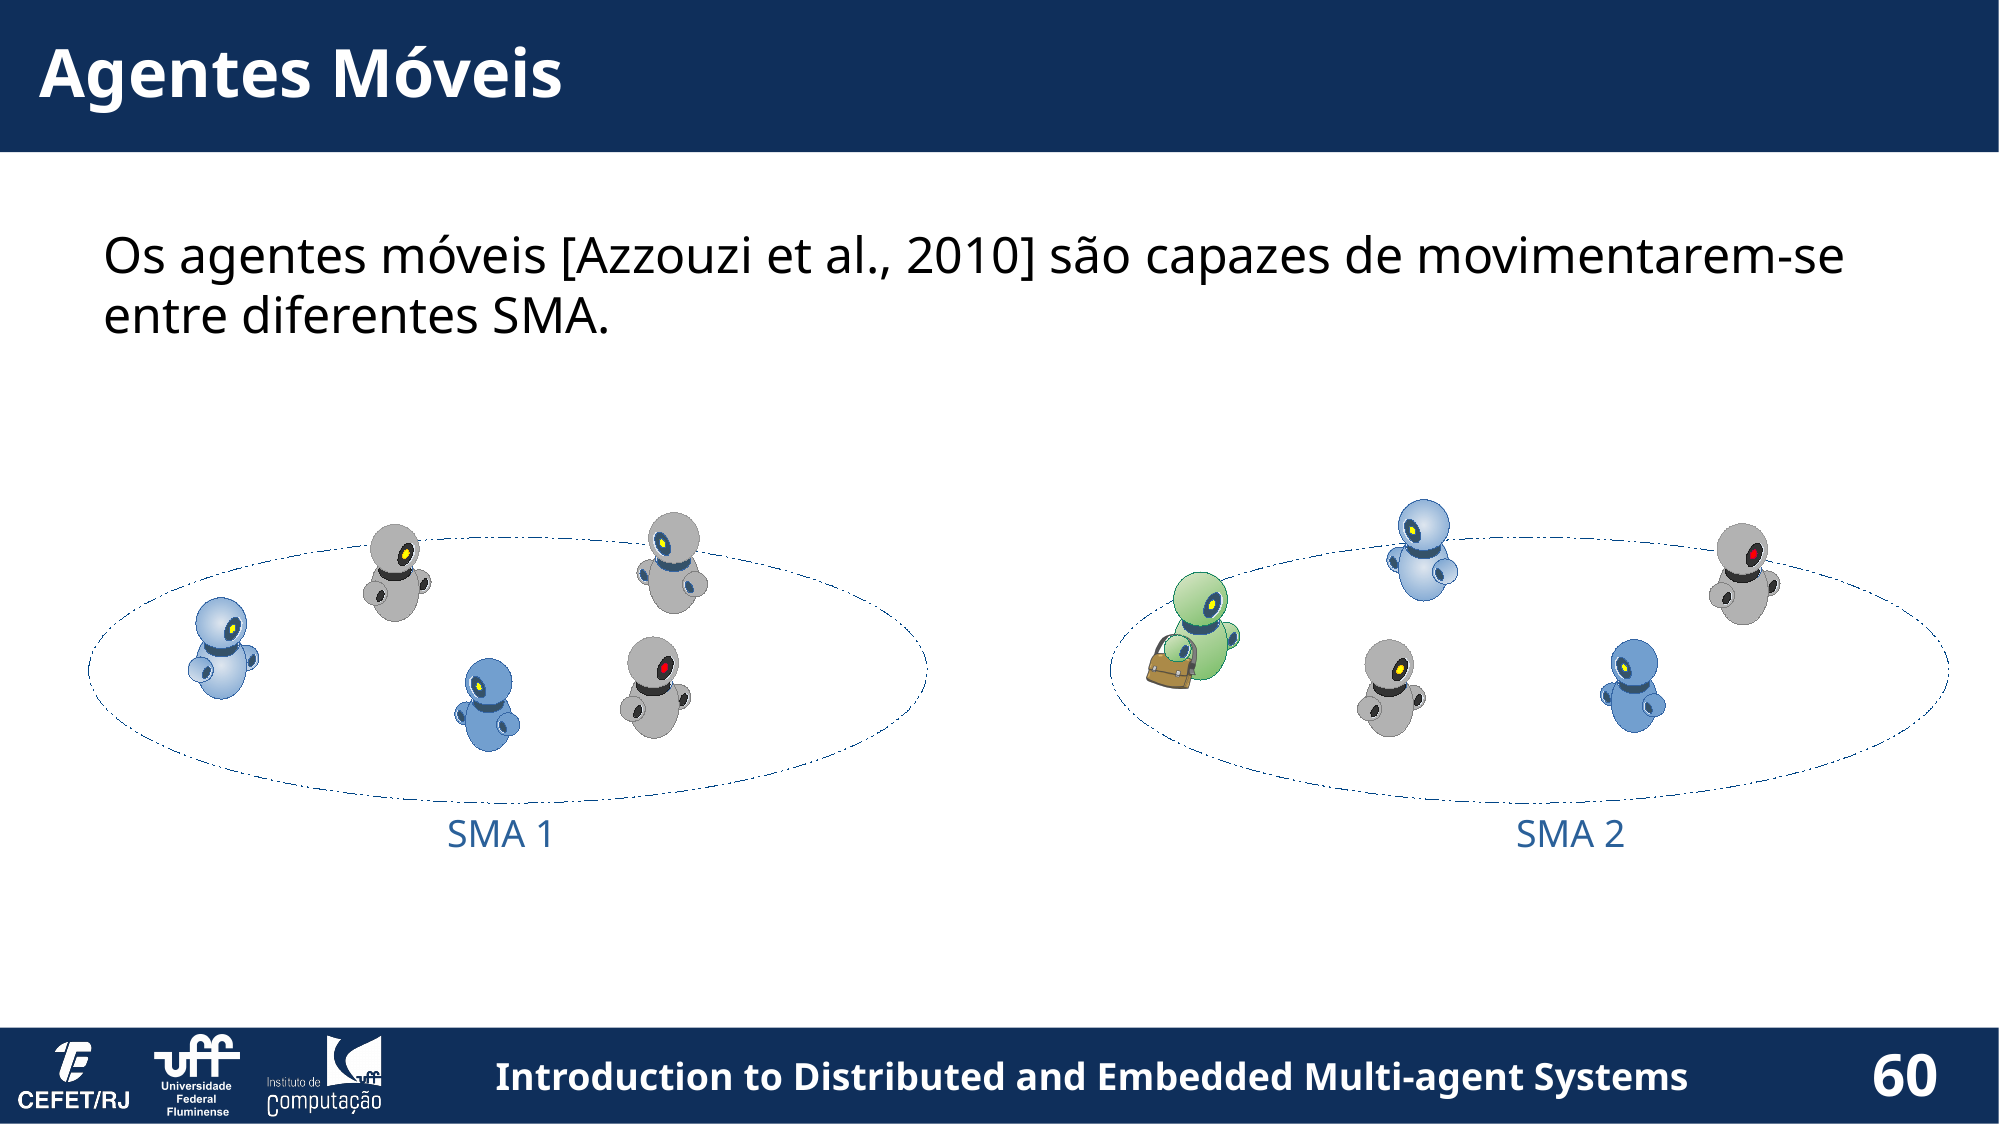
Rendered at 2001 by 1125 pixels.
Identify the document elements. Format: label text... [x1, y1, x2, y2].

text_box [188, 597, 259, 700]
picture [153, 1033, 241, 1121]
picture [265, 1033, 383, 1117]
text_box [1386, 499, 1458, 602]
text_box [363, 524, 432, 622]
text_box [1709, 523, 1781, 625]
text_box [1600, 639, 1666, 733]
text_box Agentes Móveis [25, 23, 1999, 119]
text_box [1357, 639, 1426, 737]
text_box [636, 512, 708, 614]
text_box [620, 636, 691, 739]
picture [1146, 634, 1197, 689]
text_box SMA 2 [1393, 803, 1748, 863]
text_box Os agentes móveis [Azzouzi et al., 2010] são capazes de movimentarem-se entre diferentes SMA. [88, 216, 1947, 352]
picture [18, 1021, 129, 1125]
text_box [1164, 572, 1240, 681]
text_box SMA 1 [324, 803, 680, 863]
text_box [454, 658, 520, 752]
